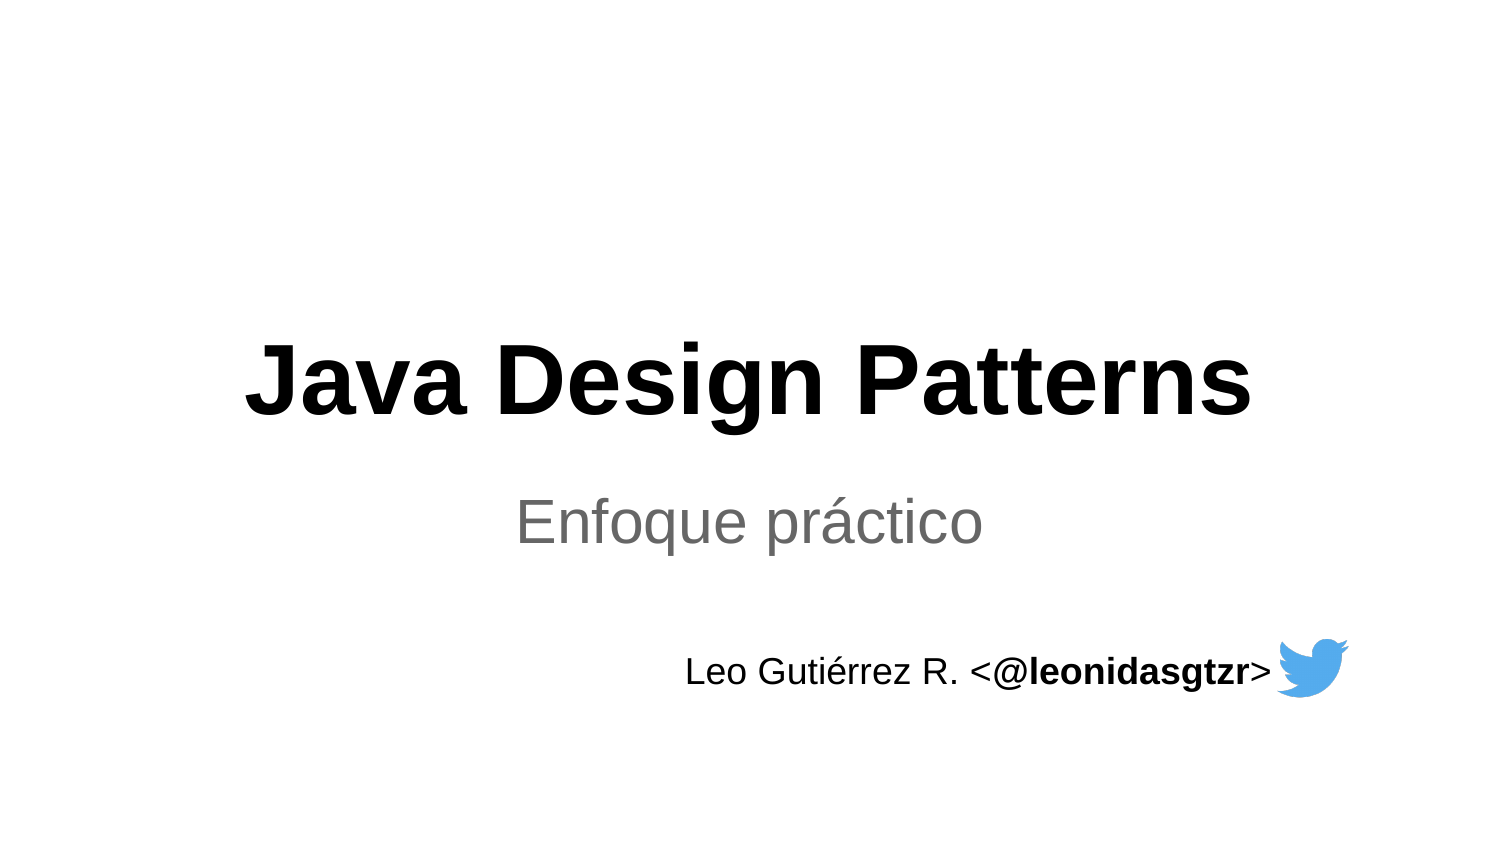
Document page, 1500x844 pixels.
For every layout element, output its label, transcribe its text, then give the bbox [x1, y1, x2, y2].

text_box Leo Gutiérrez R. <@leonidasgtzr> [670, 632, 1469, 735]
picture [1277, 632, 1349, 704]
title Java Design Patterns [112, 259, 1388, 450]
subtitle Enfoque práctico [112, 465, 1388, 657]
